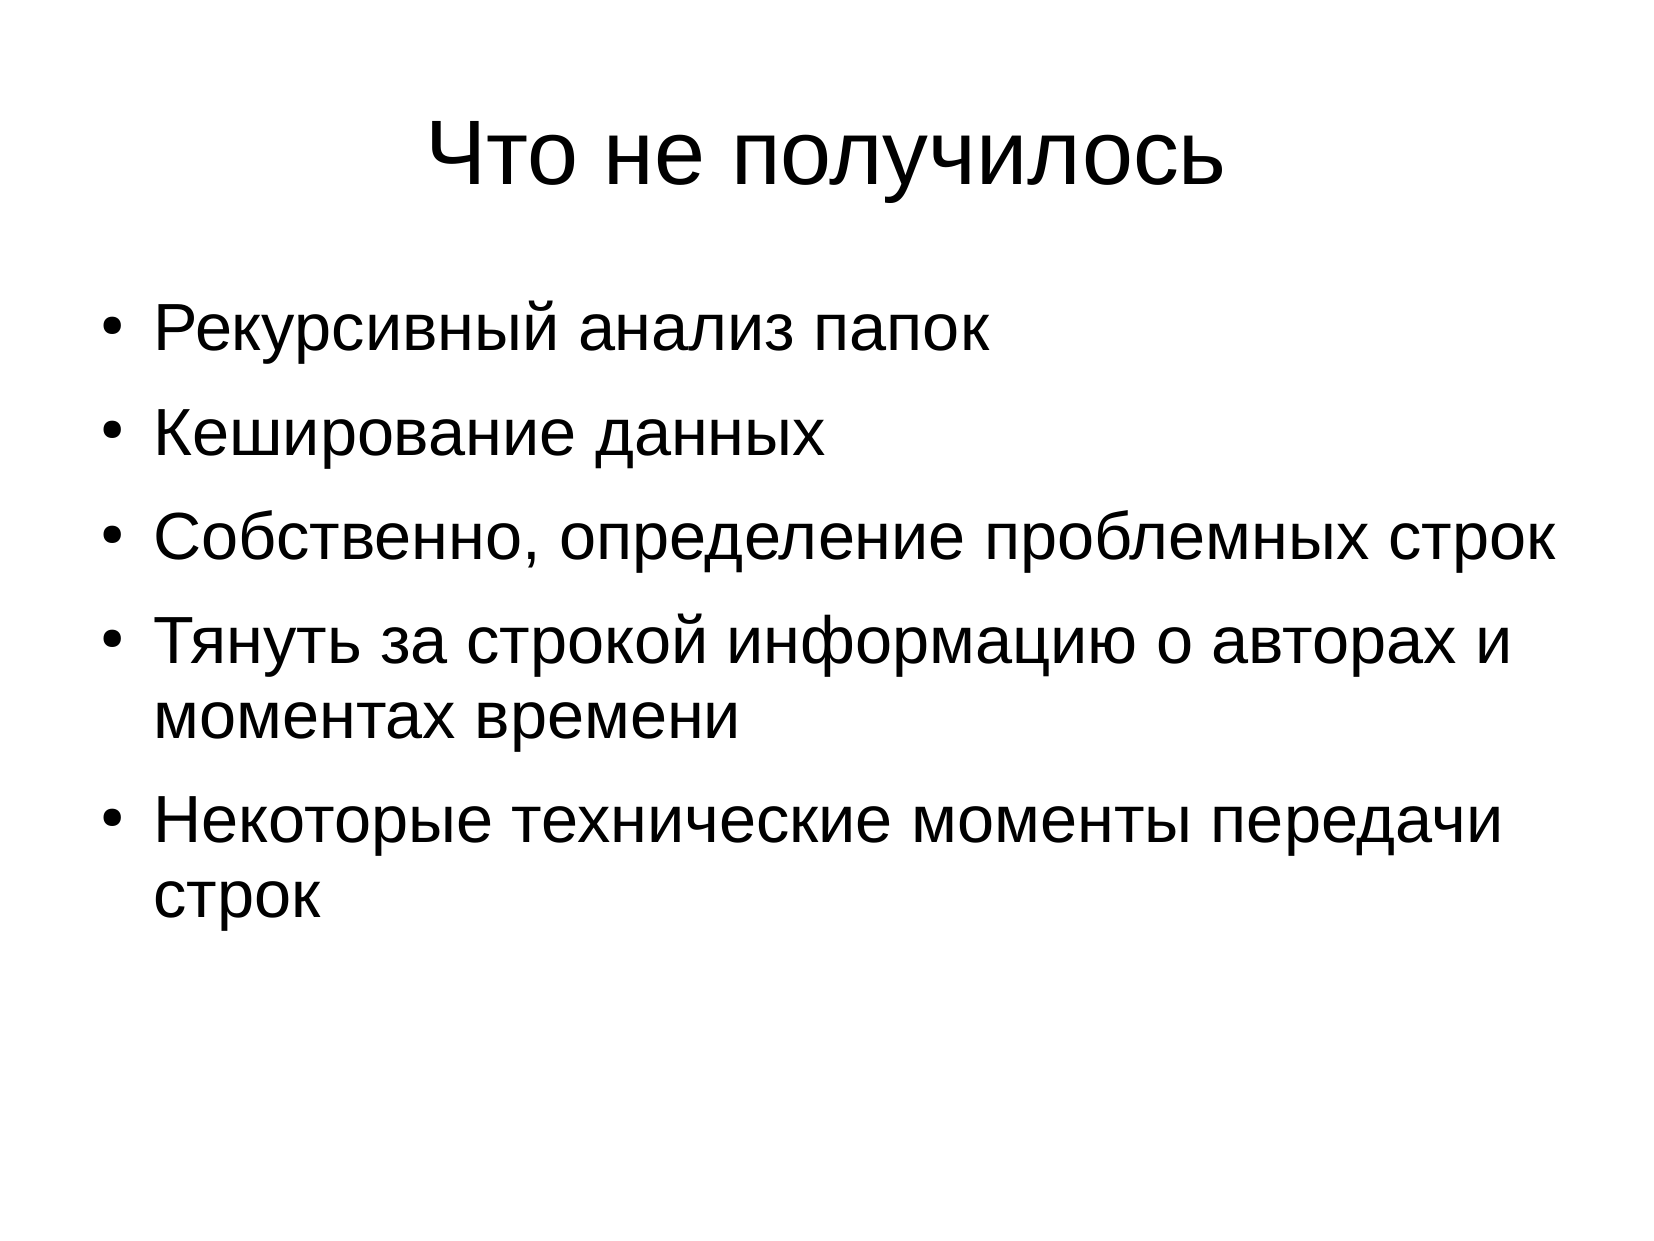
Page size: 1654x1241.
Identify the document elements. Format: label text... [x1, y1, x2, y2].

list Рекурсивный анализ папок Кеширование данных Собственно, определение проблемных строк Тянуть за строкой информацию о авторах и моментах времени Некоторые технические моменты передачи строк [82, 290, 1571, 1010]
title Что не получилось [82, 49, 1571, 257]
